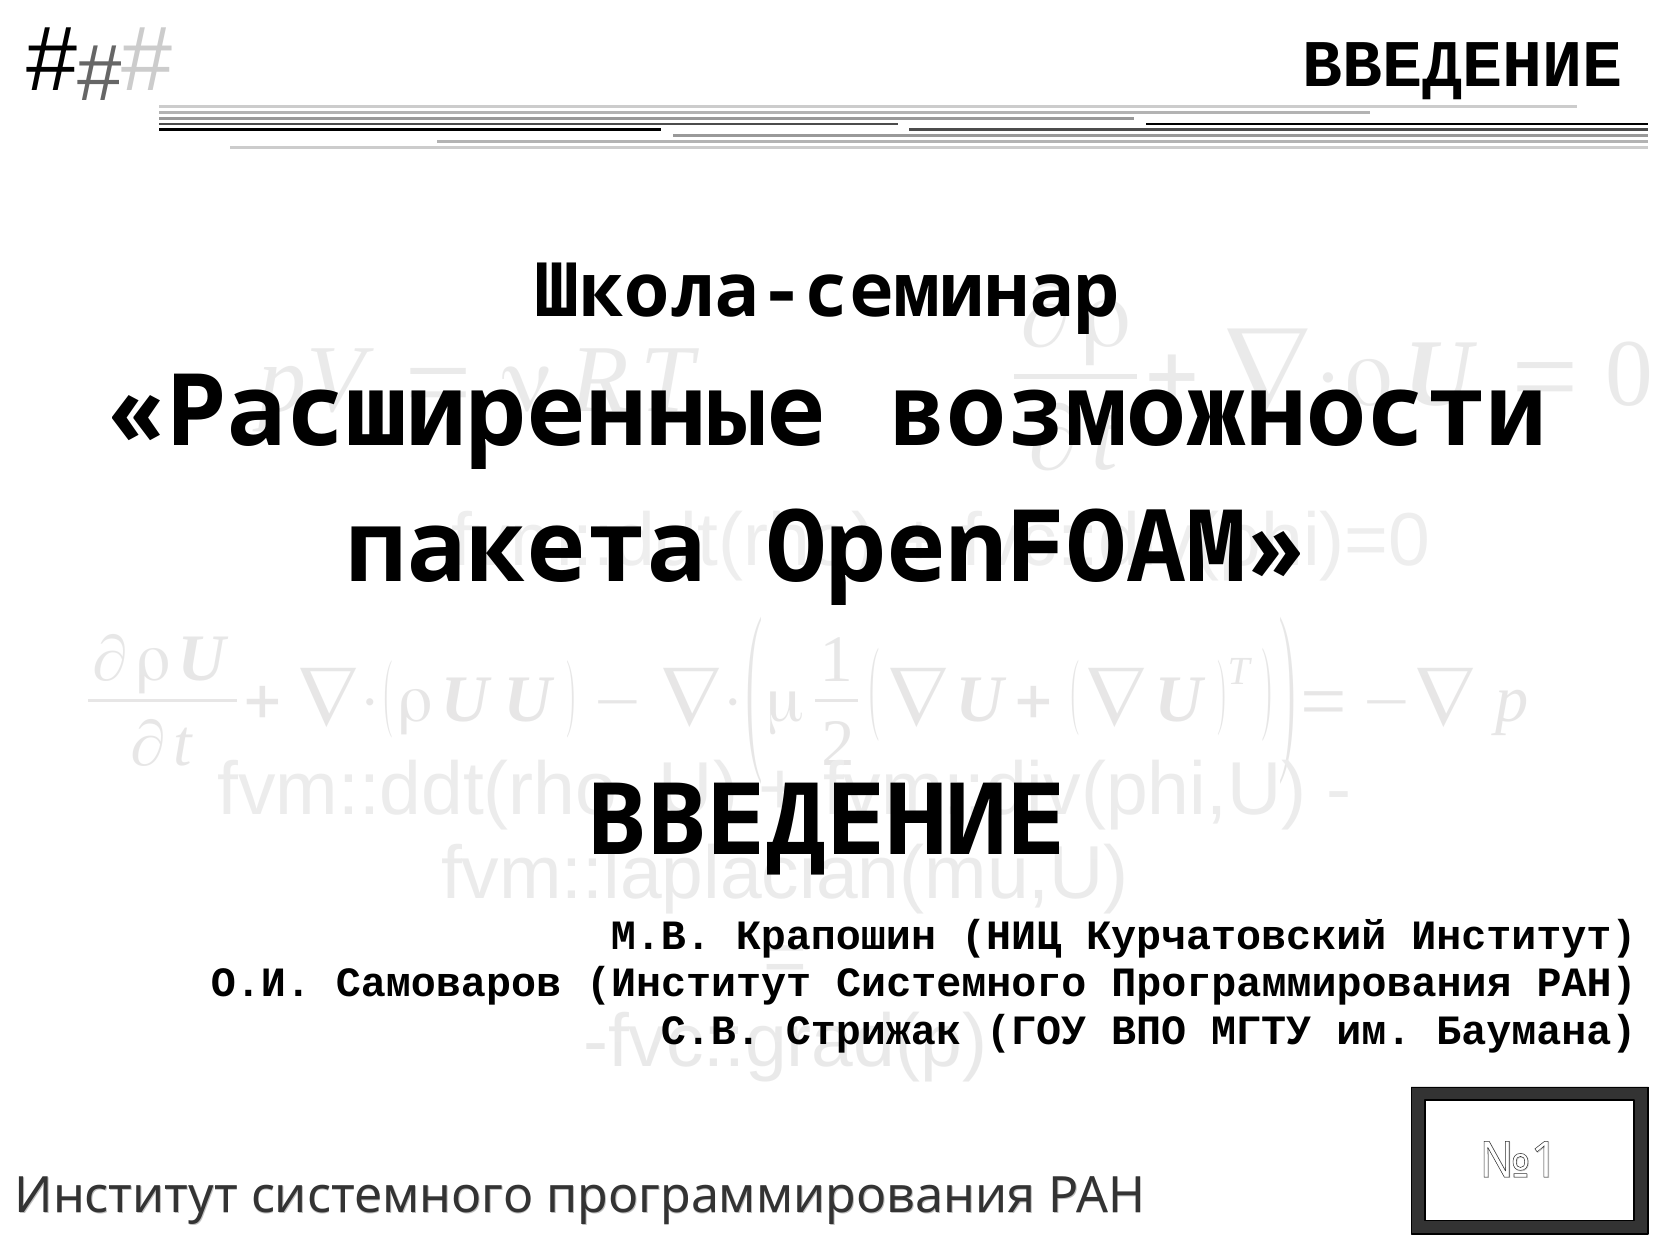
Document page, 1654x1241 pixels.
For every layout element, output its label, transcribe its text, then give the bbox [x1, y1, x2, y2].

text_box Школа-семинар «Расширенные возможности пакета OpenFOAM» ВВЕДЕНИЕ [0, 236, 1654, 857]
text_box М.В. Крапошин (НИЦ Курчатовский Институт) О.И. Самоваров (Институт Системного Программирования РАН) С.В. Стрижак (ГОУ ВПО МГТУ им. Баумана) [11, 907, 1651, 1065]
